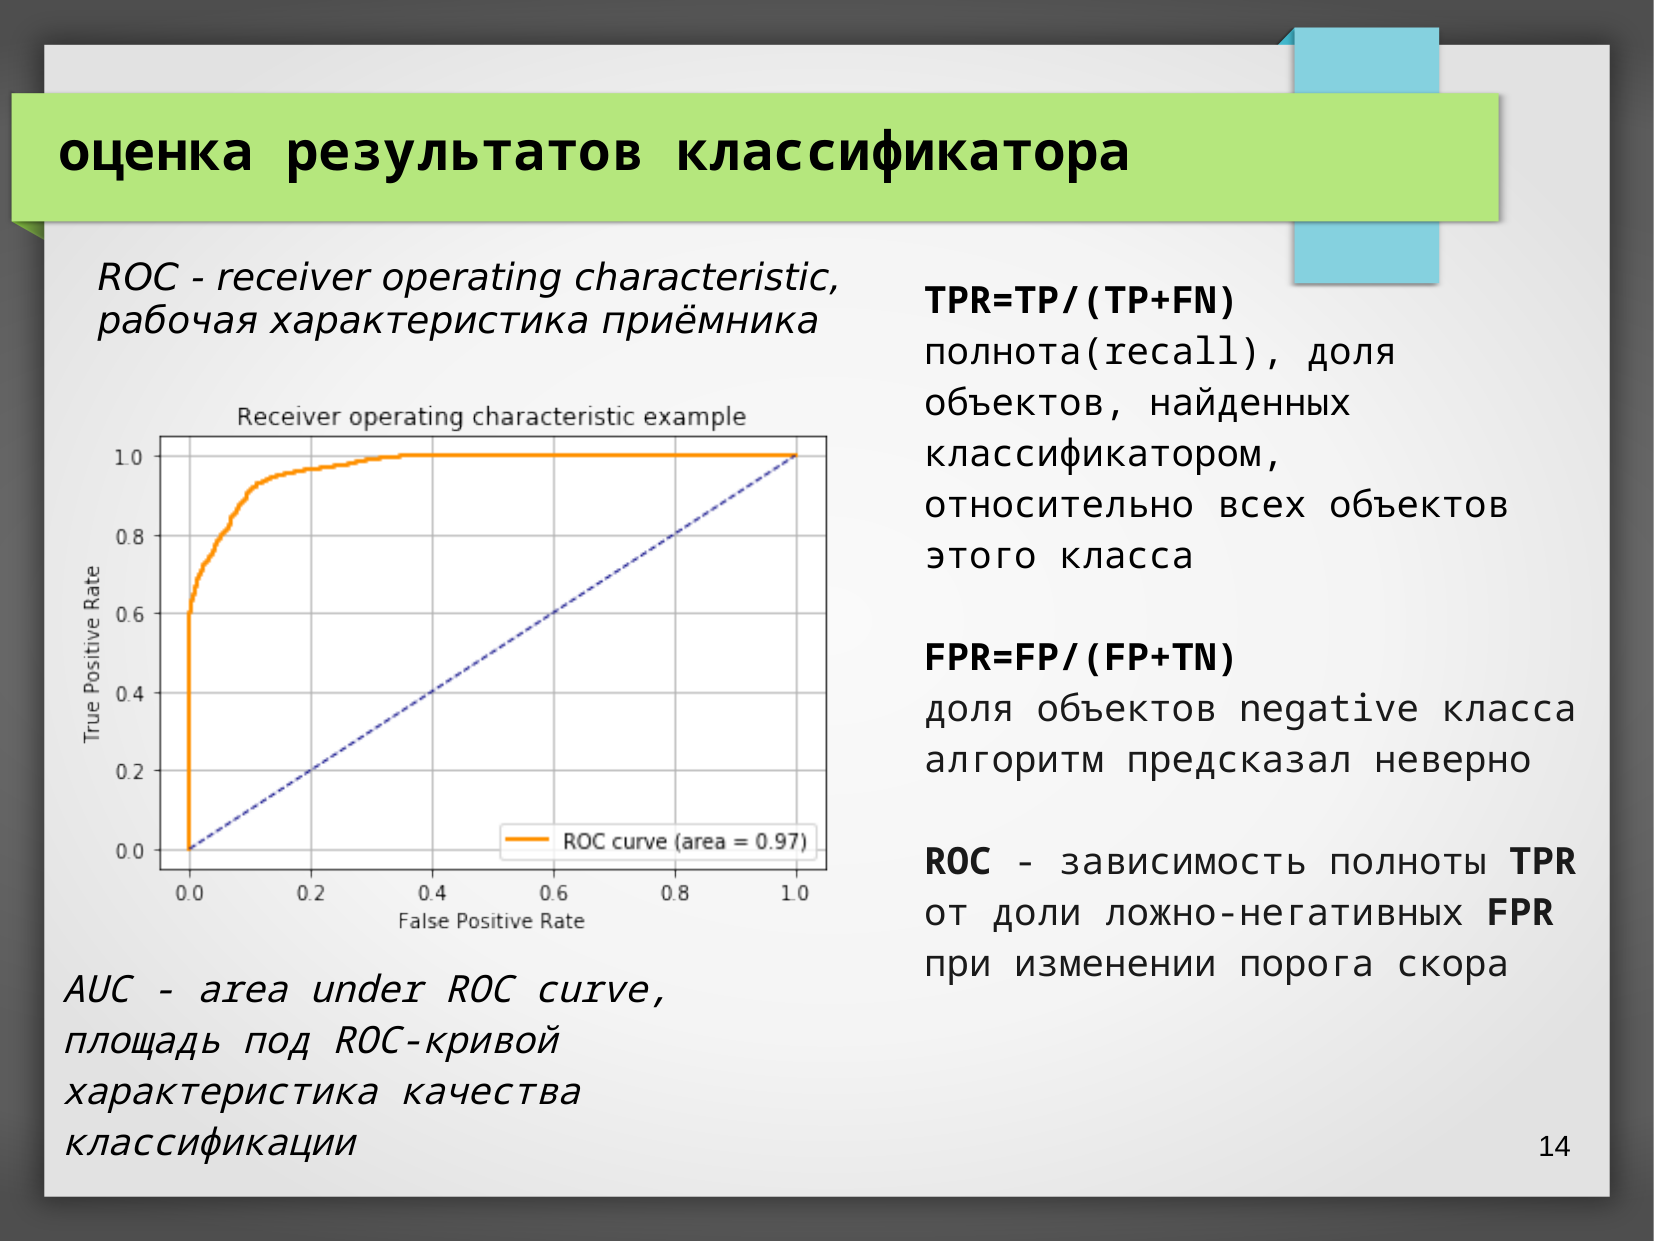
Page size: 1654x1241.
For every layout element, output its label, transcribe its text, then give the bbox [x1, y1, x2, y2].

text_box ROC - receiver operating characteristic, рабочая характеристика приёмника [82, 248, 875, 355]
picture [0, 0, 1654, 1241]
text_box TPR=TP/(TP+FN) полнота(recall), доля объектов, найденных классификатором, относительно всех объектов этого класса FPR=FP/(FP+TN) доля объектов negative класса алгоритм предсказал неверно ROC - зависимость полноты TPR от доли ложно-негативных FPR при изменении порога скора [909, 265, 1607, 978]
title оценка результатов классификатора [59, 109, 1217, 190]
text_box AUC - area under ROC curve, площадь под ROC-кривой характеристика качества классификации [47, 955, 898, 1170]
